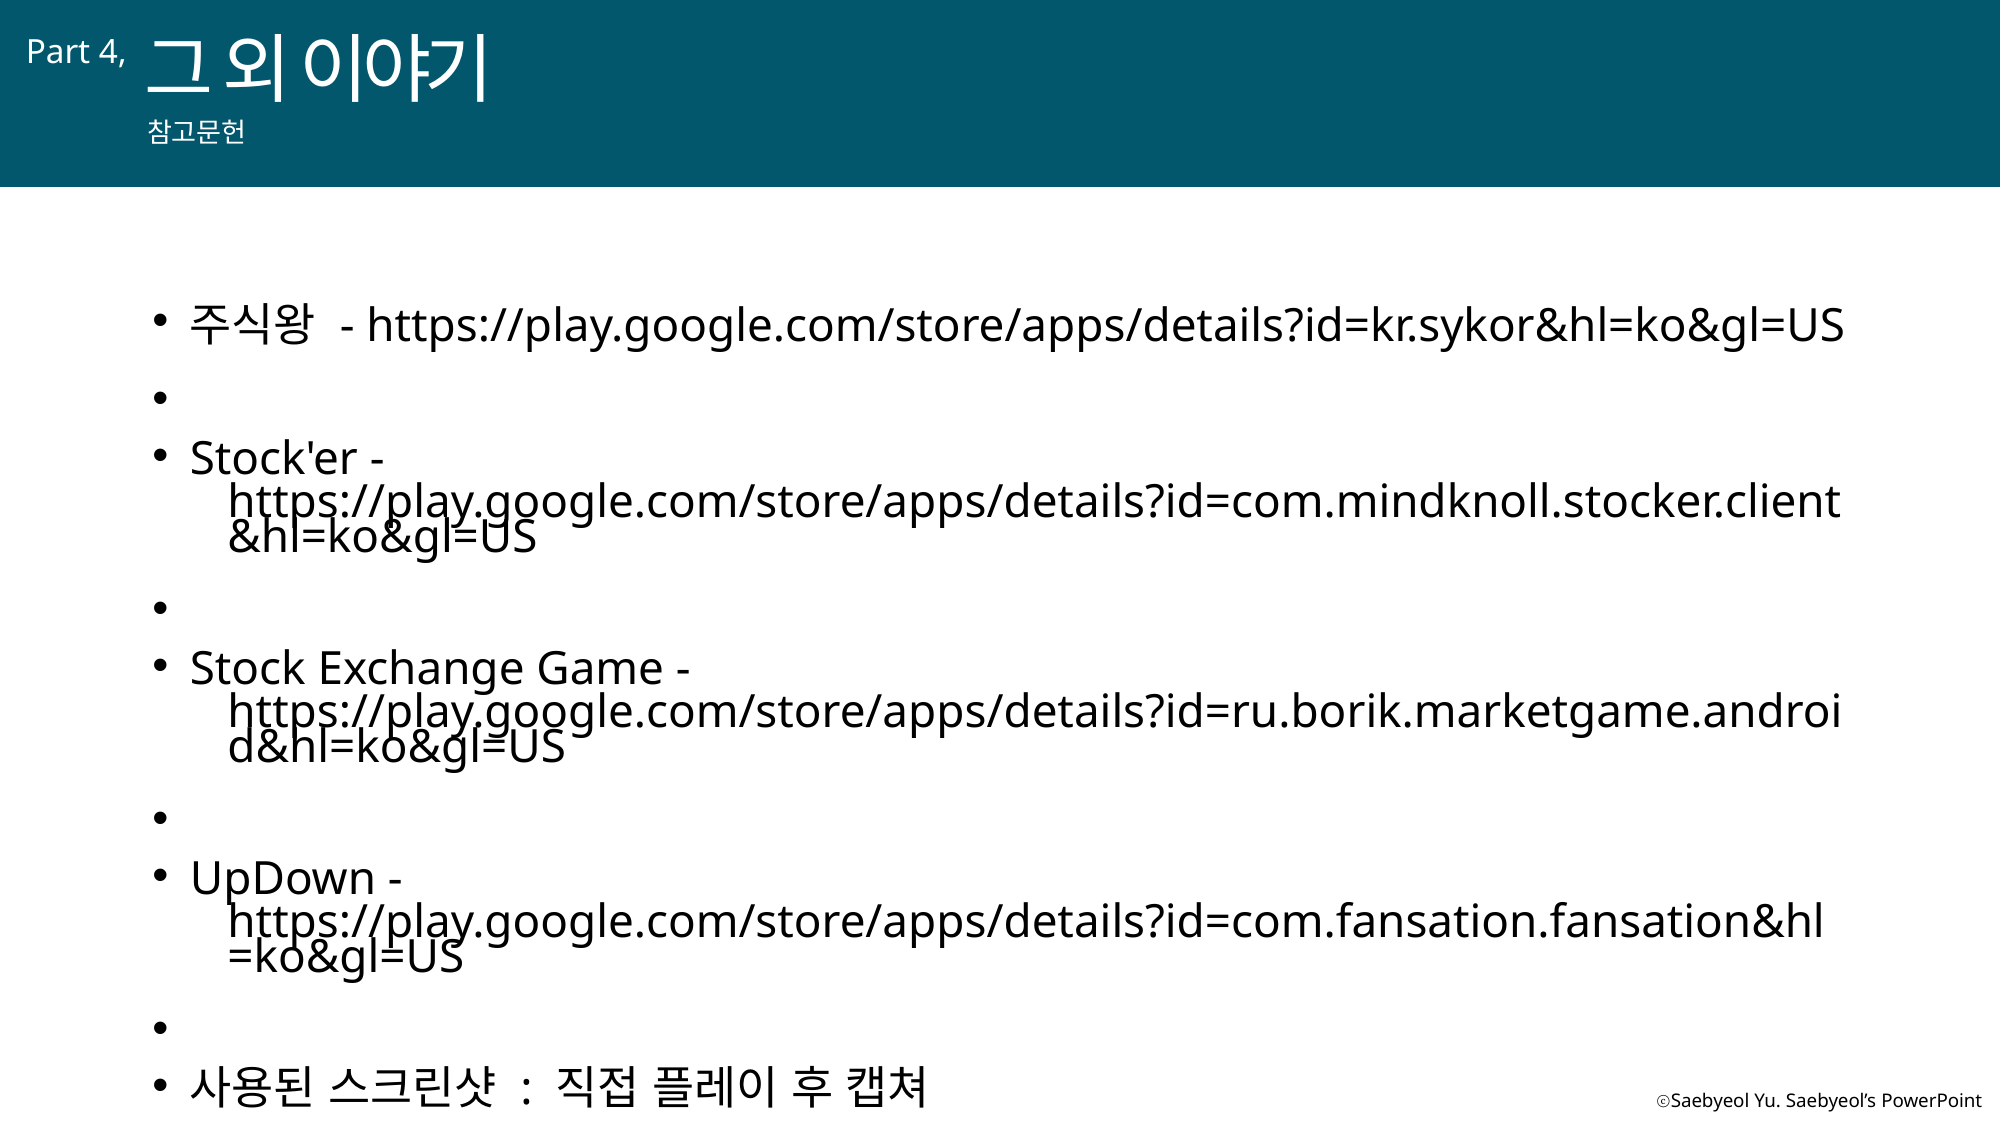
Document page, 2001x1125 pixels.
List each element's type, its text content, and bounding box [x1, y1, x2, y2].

text_box Part 4, [10, 23, 148, 79]
text_box 참고문헌 [132, 108, 272, 157]
text_box 그 외 이야기 [129, 13, 548, 120]
text_box [0, 0, 2000, 187]
text_box 주식왕 - https://play.google.com/store/apps/details?id=kr.sykor&hl=ko&gl=US Stock'er - https://play.google.com/store/apps/details?id=com.mindknoll.stocker.client&hl=ko&gl=US Stock Exchange Game - https://play.google.com/store/apps/details?id=ru.borik.marketgame.android&hl=ko&gl=US UpDown - https://play.google.com/store/apps/details?id=com.fansation.fansation&hl=ko&gl=US 사용된 스크린샷 : 직접 플레이 후 캡쳐 [137, 299, 1863, 1082]
